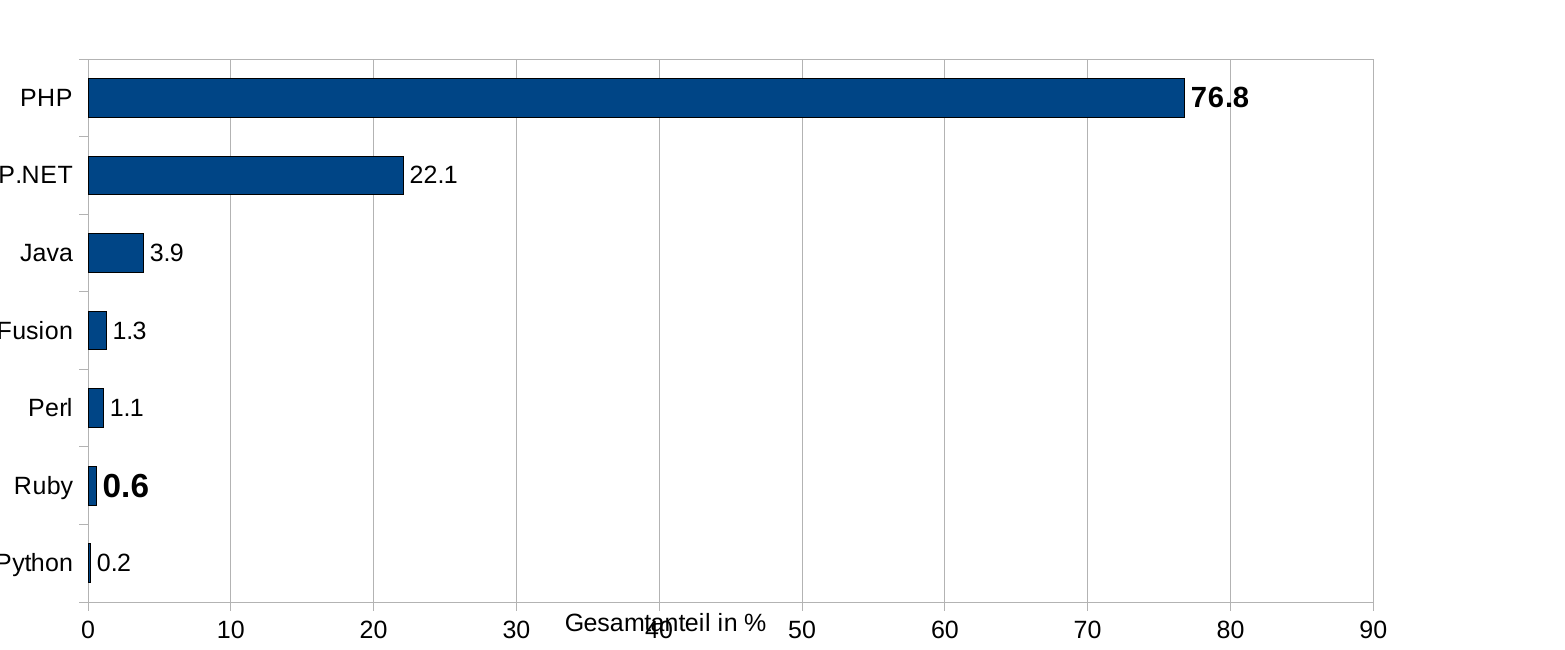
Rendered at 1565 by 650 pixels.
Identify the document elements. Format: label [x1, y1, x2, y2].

chart [0, 59, 1388, 644]
